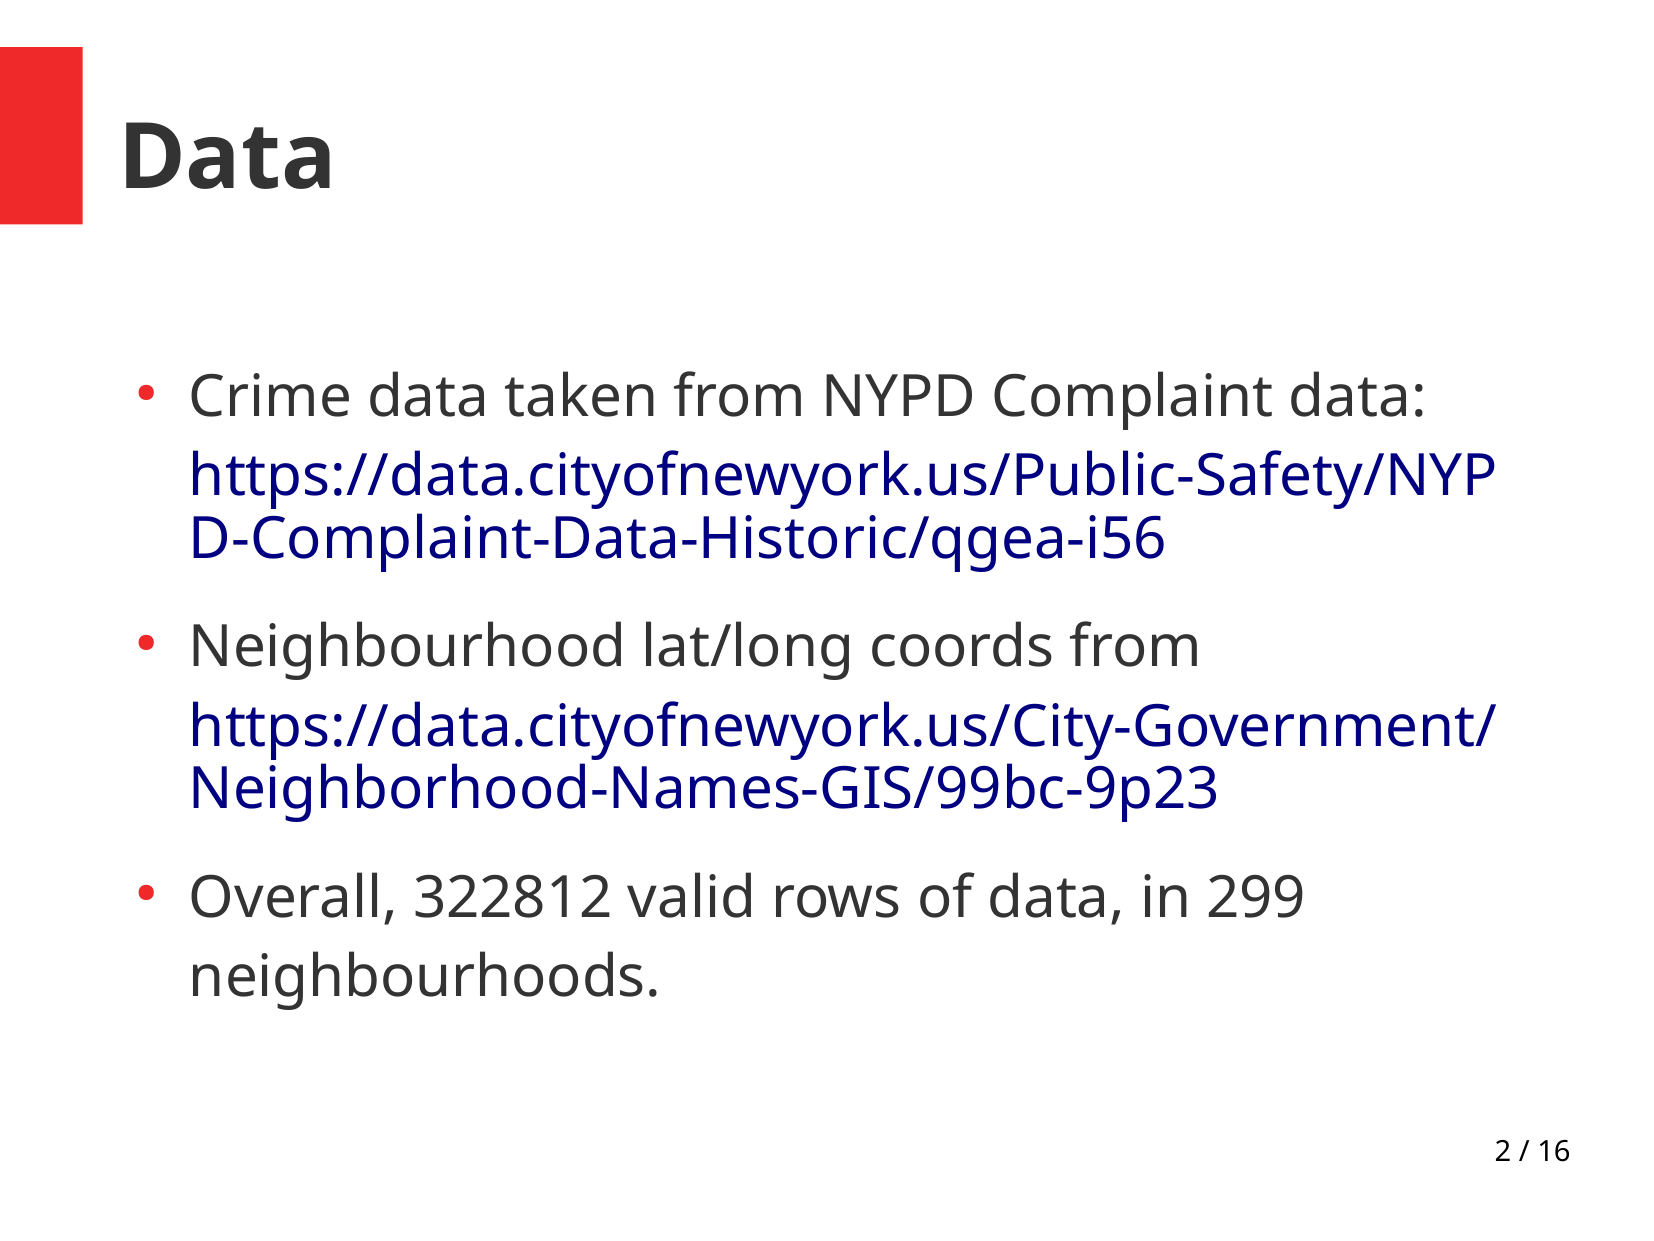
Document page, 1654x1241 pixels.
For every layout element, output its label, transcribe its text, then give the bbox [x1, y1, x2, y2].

title Data [118, 49, 1571, 257]
list Crime data taken from NYPD Complaint data: https://data.cityofnewyork.us/Public-Safety/NYPD-Complaint-Data-Historic/qgea-i56 Neighbourhood lat/long coords from https://data.cityofnewyork.us/City-Government/Neighborhood-Names-GIS/99bc-9p23 Overall, 322812 valid rows of data, in 299 neighbourhoods. [118, 354, 1536, 1074]
